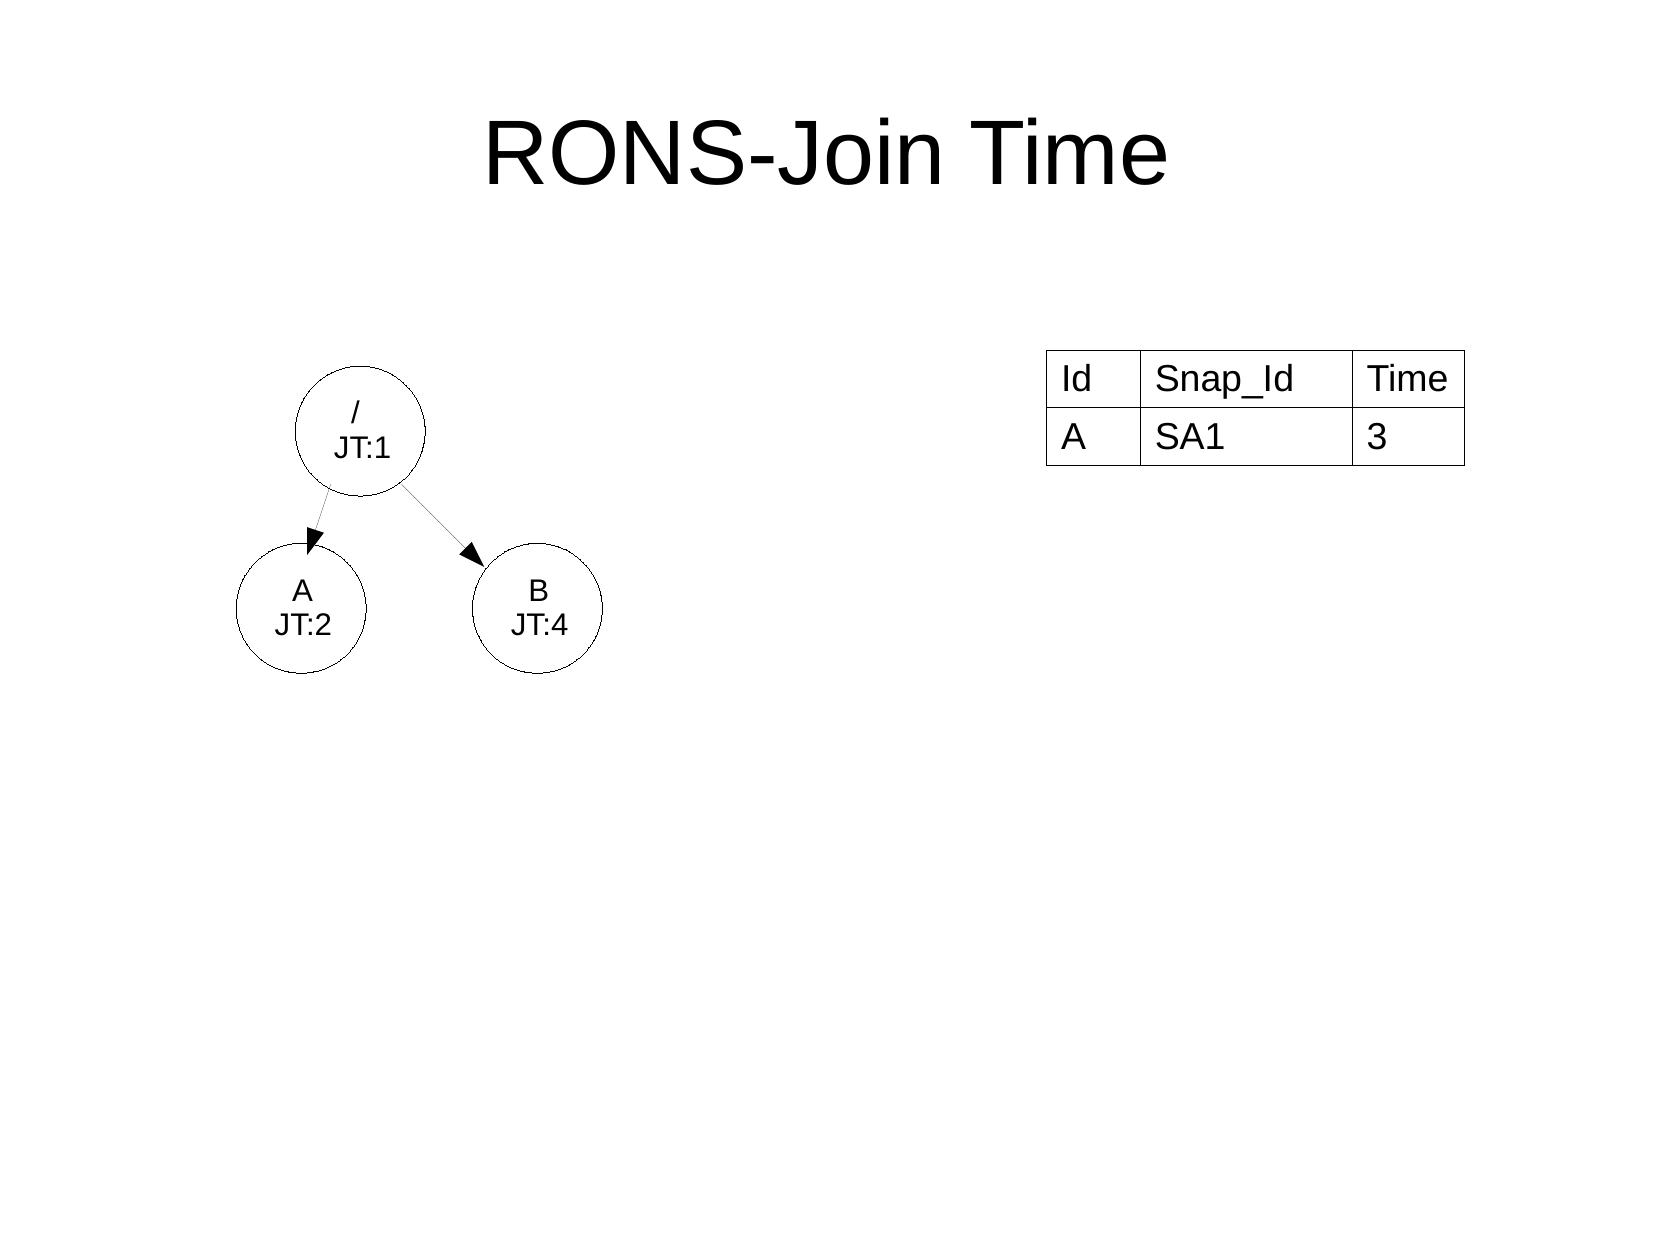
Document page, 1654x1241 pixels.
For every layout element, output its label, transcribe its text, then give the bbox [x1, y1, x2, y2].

title RONS-Join Time [82, 49, 1571, 257]
table_cell 3 [1353, 408, 1464, 465]
table_cell SA1 [1141, 408, 1352, 465]
table_header Id [1047, 351, 1140, 407]
subtitle [82, 290, 1538, 1010]
table_header Time [1353, 351, 1464, 407]
table_cell A [1047, 408, 1140, 465]
table_header Snap_Id [1141, 351, 1352, 407]
